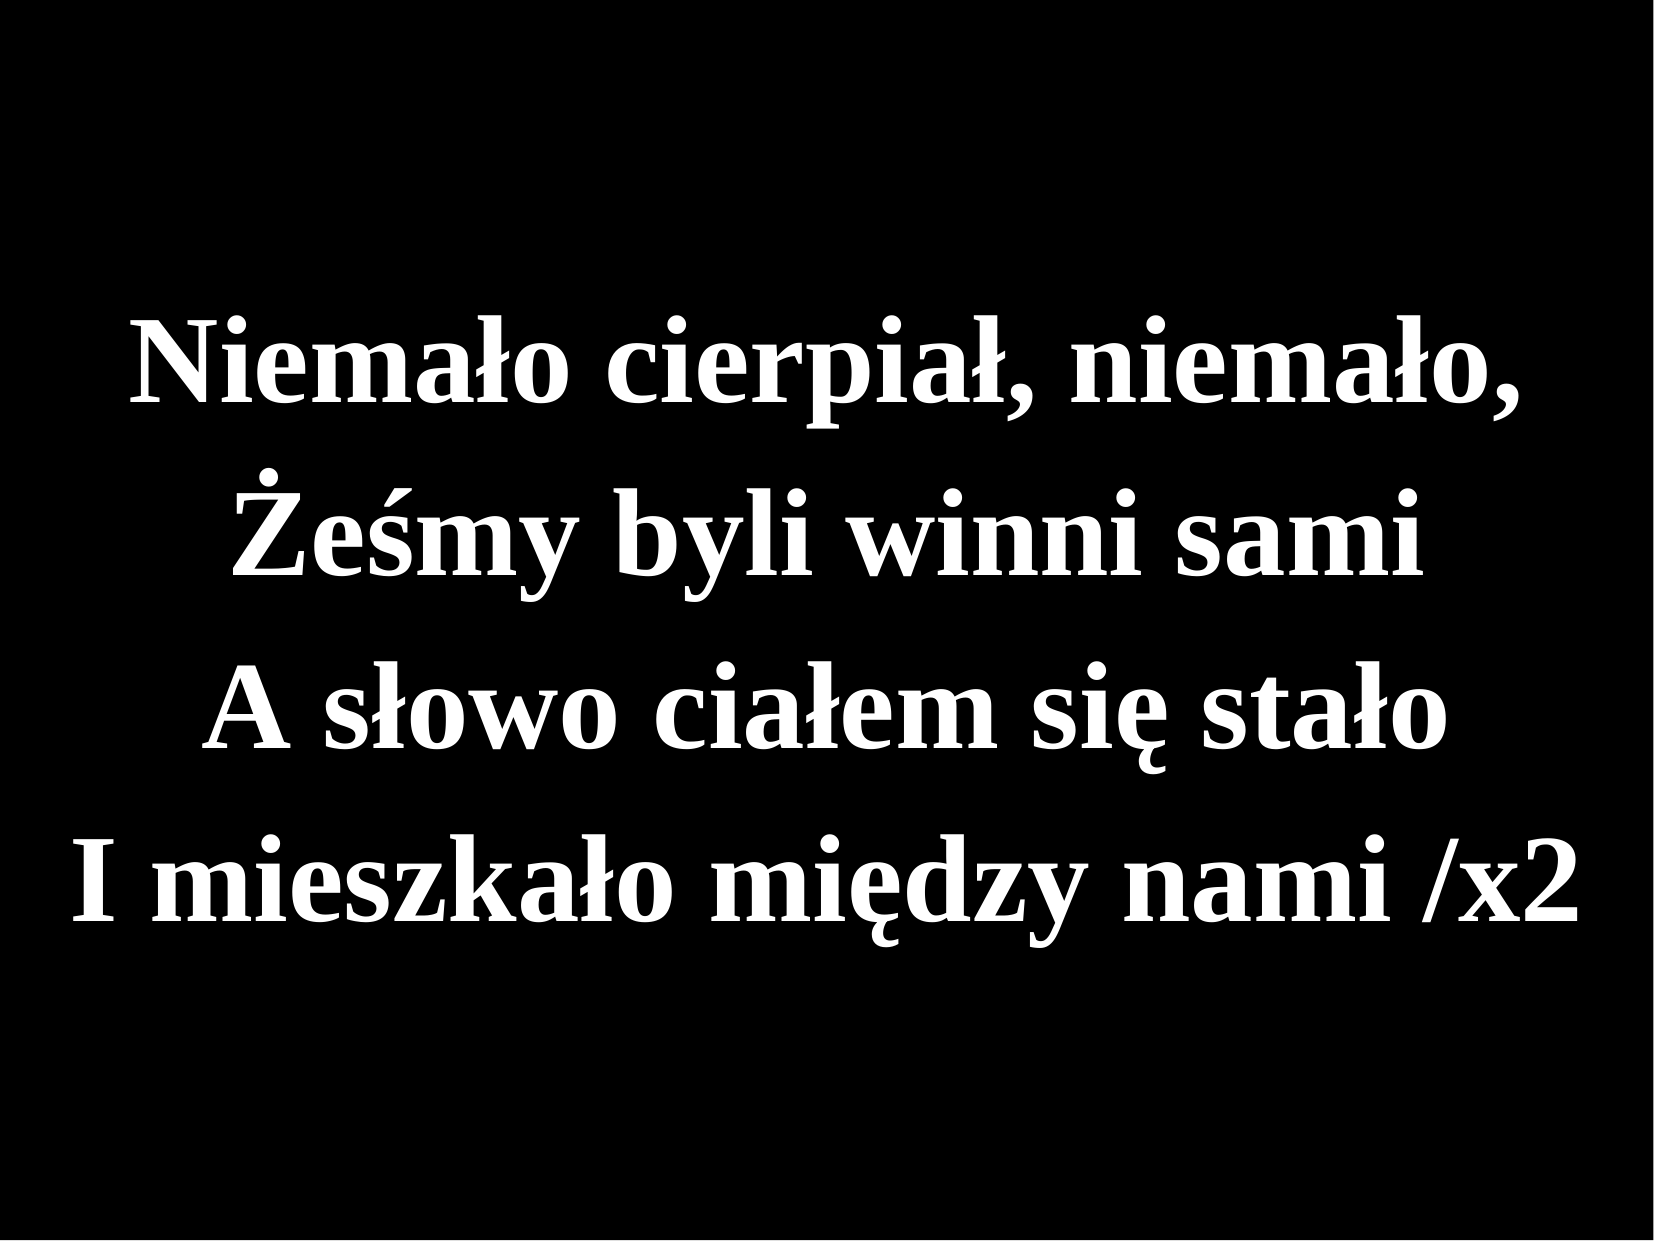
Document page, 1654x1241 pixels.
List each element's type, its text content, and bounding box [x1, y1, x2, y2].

title Niemało cierpiał, niemało, ppp Żeśmy byli winni sami ppp A słowo ciałem się stało ppp I mieszkało między nami /x2 [0, 0, 1654, 1241]
